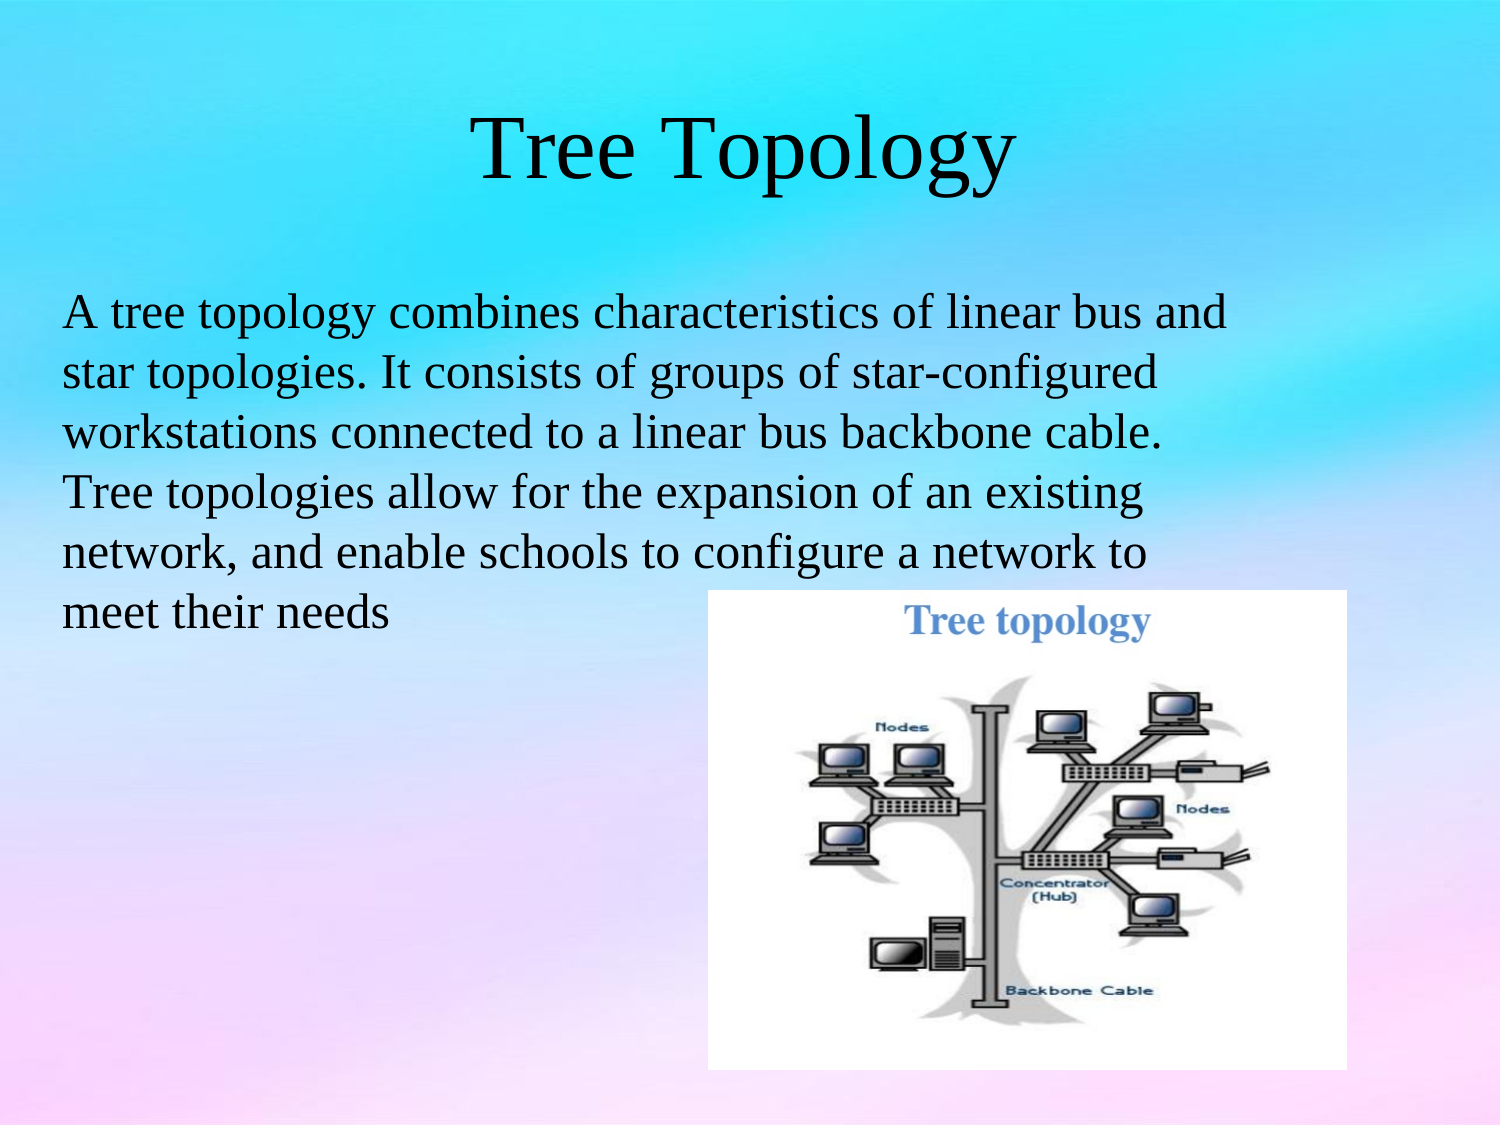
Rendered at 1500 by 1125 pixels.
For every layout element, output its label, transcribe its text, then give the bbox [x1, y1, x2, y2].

title Tree Topology [106, 47, 1382, 237]
text_box A tree topology combines characteristics of linear bus and star topologies. It consists of groups of star-configured workstations connected to a linear bus backbone cable. Tree topologies allow for the expansion of an existing network, and enable schools to configure a network to meet their needs [47, 271, 1252, 647]
picture [0, 0, 1500, 1125]
